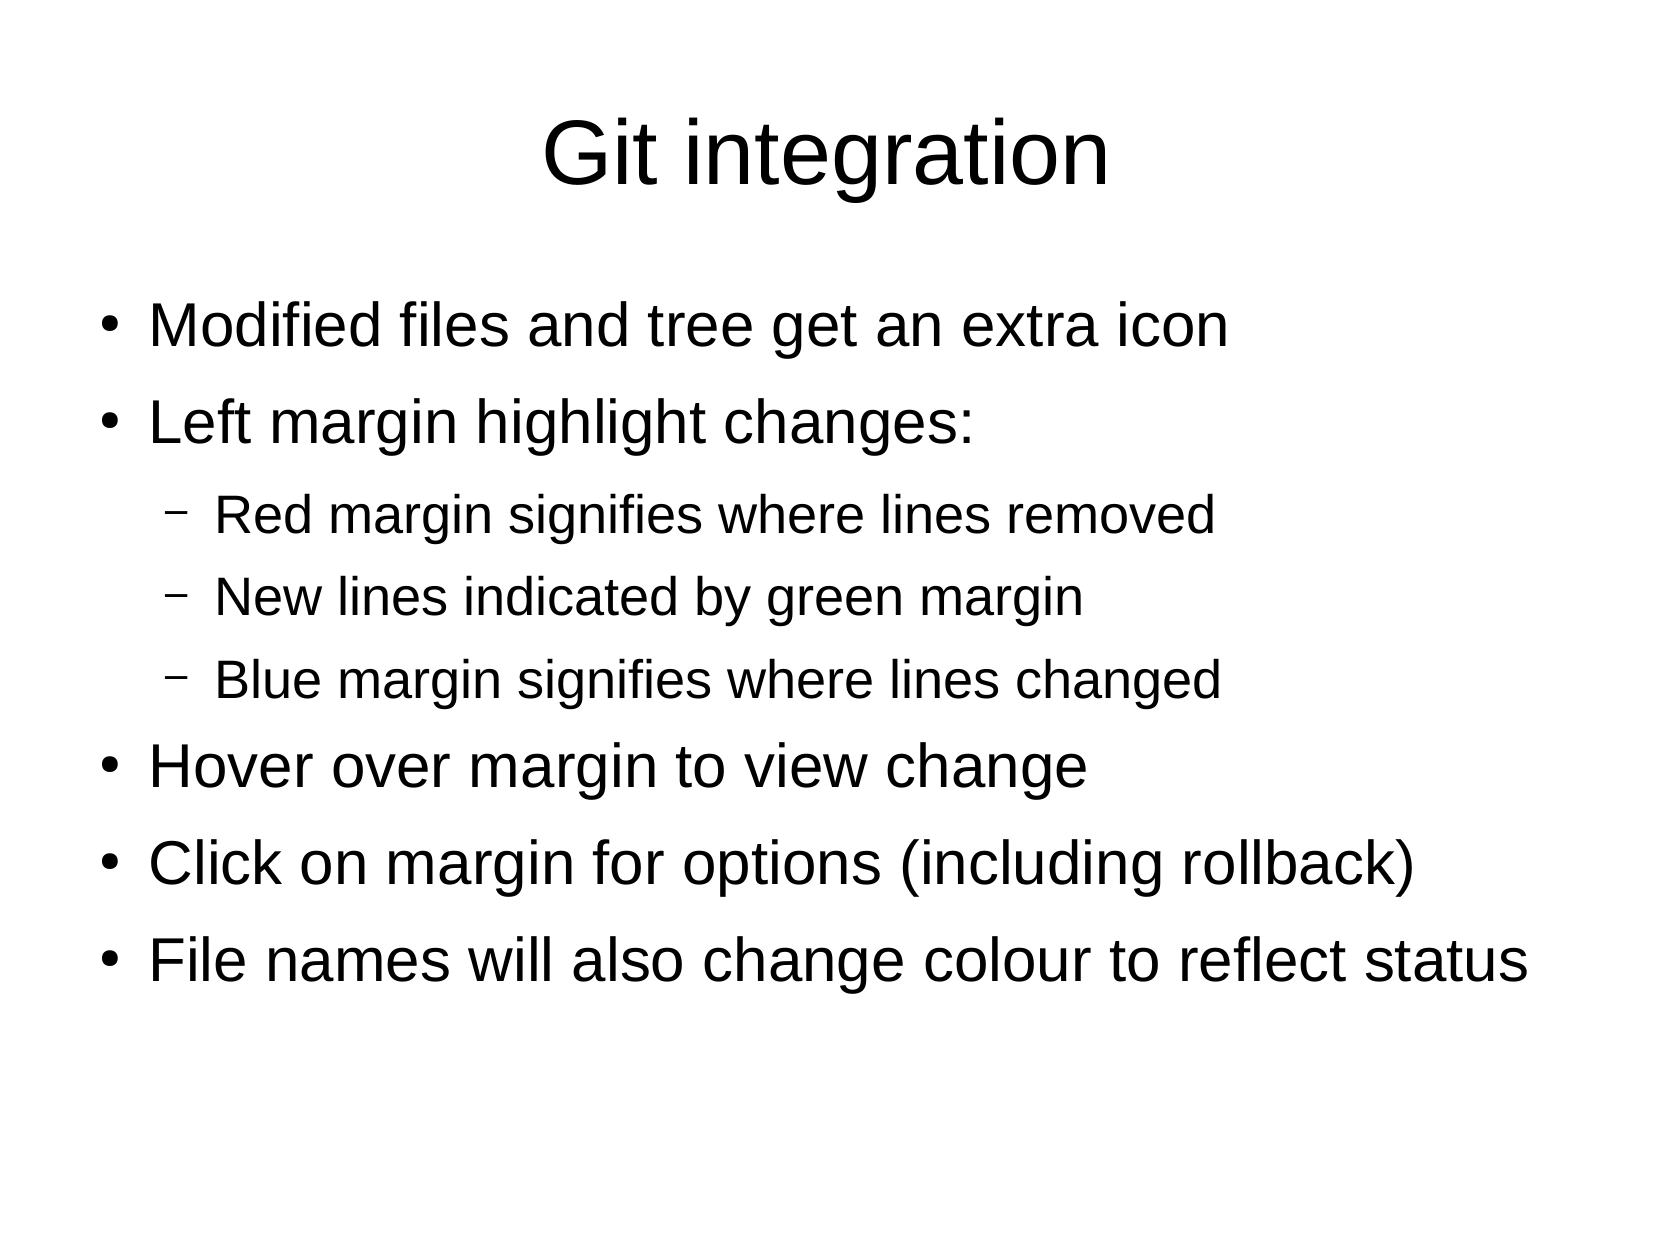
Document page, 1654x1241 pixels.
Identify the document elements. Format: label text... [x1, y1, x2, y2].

title Git integration [82, 49, 1571, 257]
list Modified files and tree get an extra icon Left margin highlight changes: Red margin signifies where lines removed New lines indicated by green margin Blue margin signifies where lines changed Hover over margin to view change Click on margin for options (including rollback) File names will also change colour to reflect status [82, 290, 1571, 1010]
